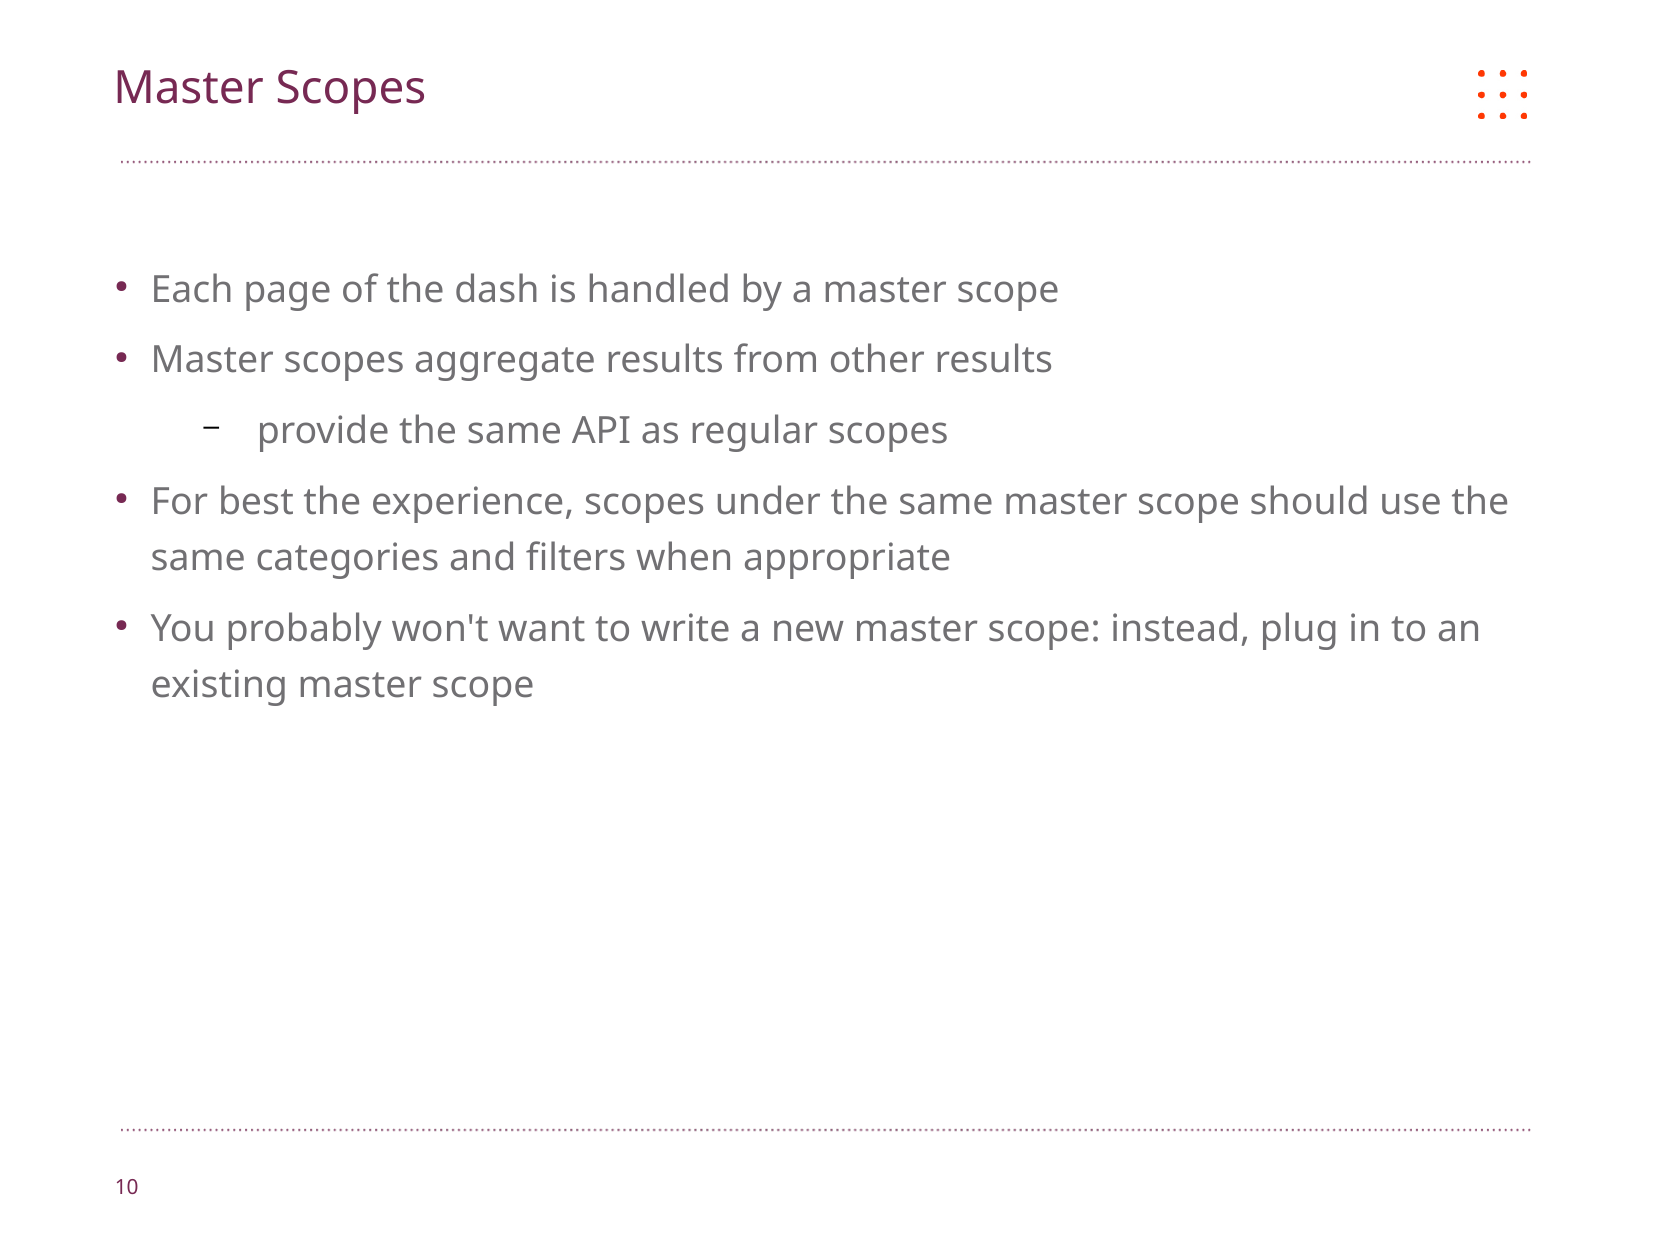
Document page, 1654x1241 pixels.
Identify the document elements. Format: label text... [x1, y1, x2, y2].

list Each page of the dash is handled by a master scope Master scopes aggregate results from other results provide the same API as regular scopes For best the experience, scopes under the same master scope should use the same categories and filters when appropriate You probably won't want to write a new master scope: instead, plug in to an existing master scope [115, 256, 1540, 977]
picture [111, 159, 1533, 166]
picture [111, 1127, 1533, 1134]
picture [1478, 70, 1527, 119]
title Master Scopes [113, 48, 1382, 124]
